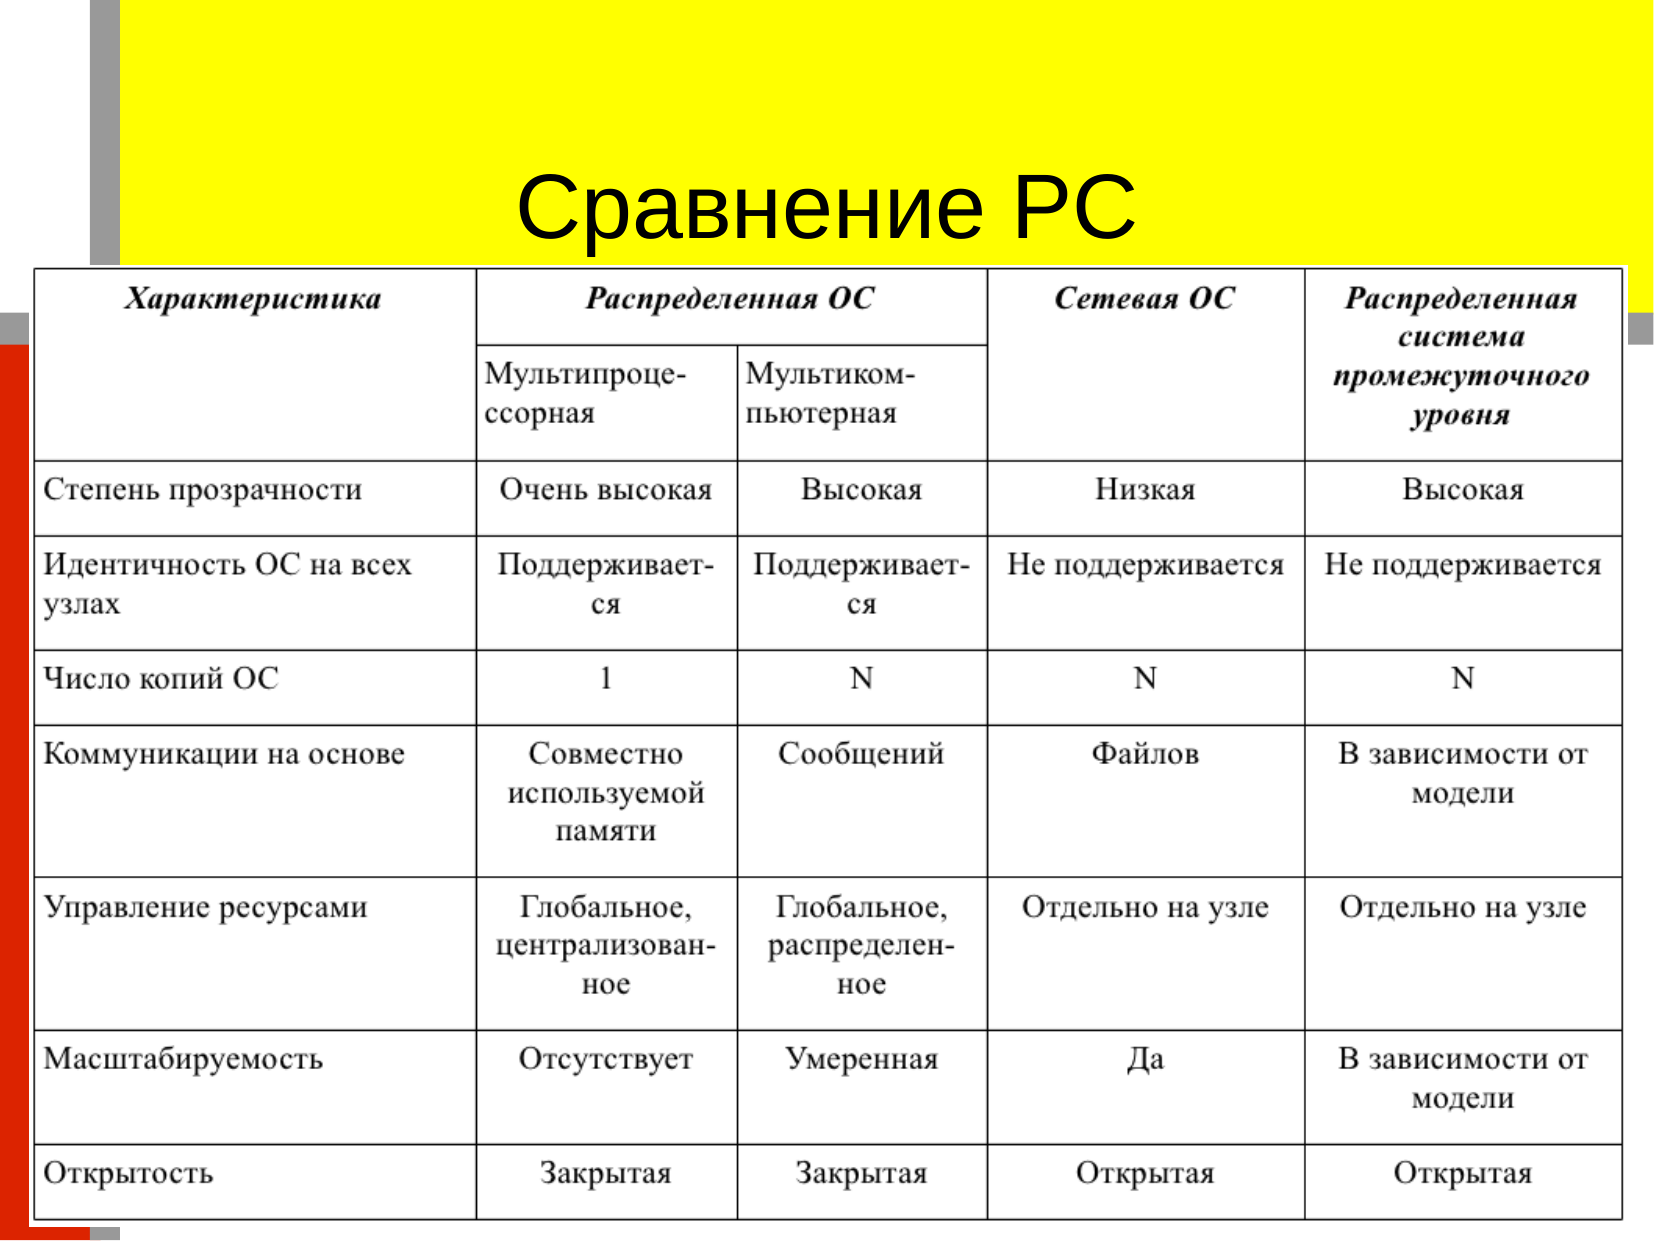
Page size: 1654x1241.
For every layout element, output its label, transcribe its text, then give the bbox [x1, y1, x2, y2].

picture [29, 265, 1628, 1227]
title Сравнение РС [121, 110, 1534, 303]
